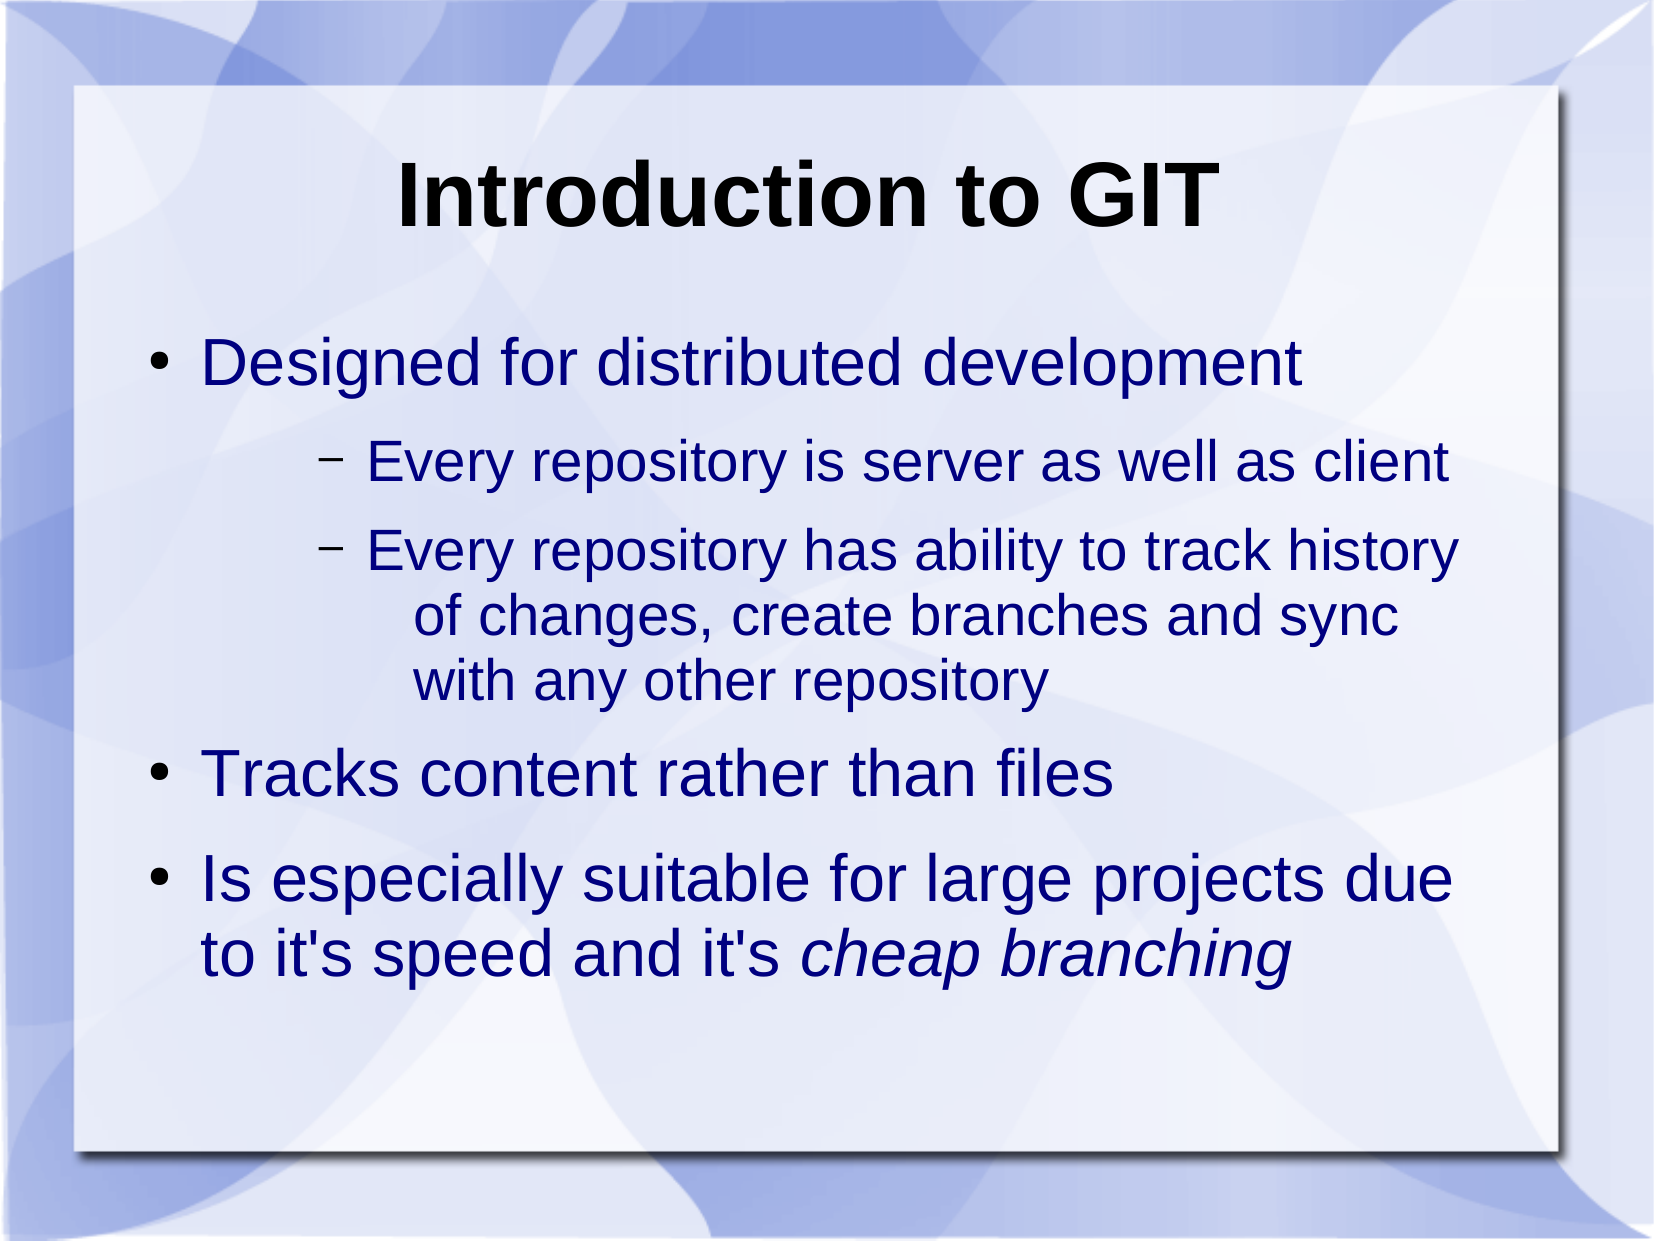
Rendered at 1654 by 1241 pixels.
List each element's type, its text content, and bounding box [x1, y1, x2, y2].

title Introduction to GIT [82, 98, 1536, 291]
picture [0, 0, 1654, 1241]
list Designed for distributed development Every repository is server as well as client Every repository has ability to track history of changes, create branches and sync with any other repository Tracks content rather than files Is especially suitable for large projects due to it's speed and it's cheap branching [129, 324, 1489, 991]
